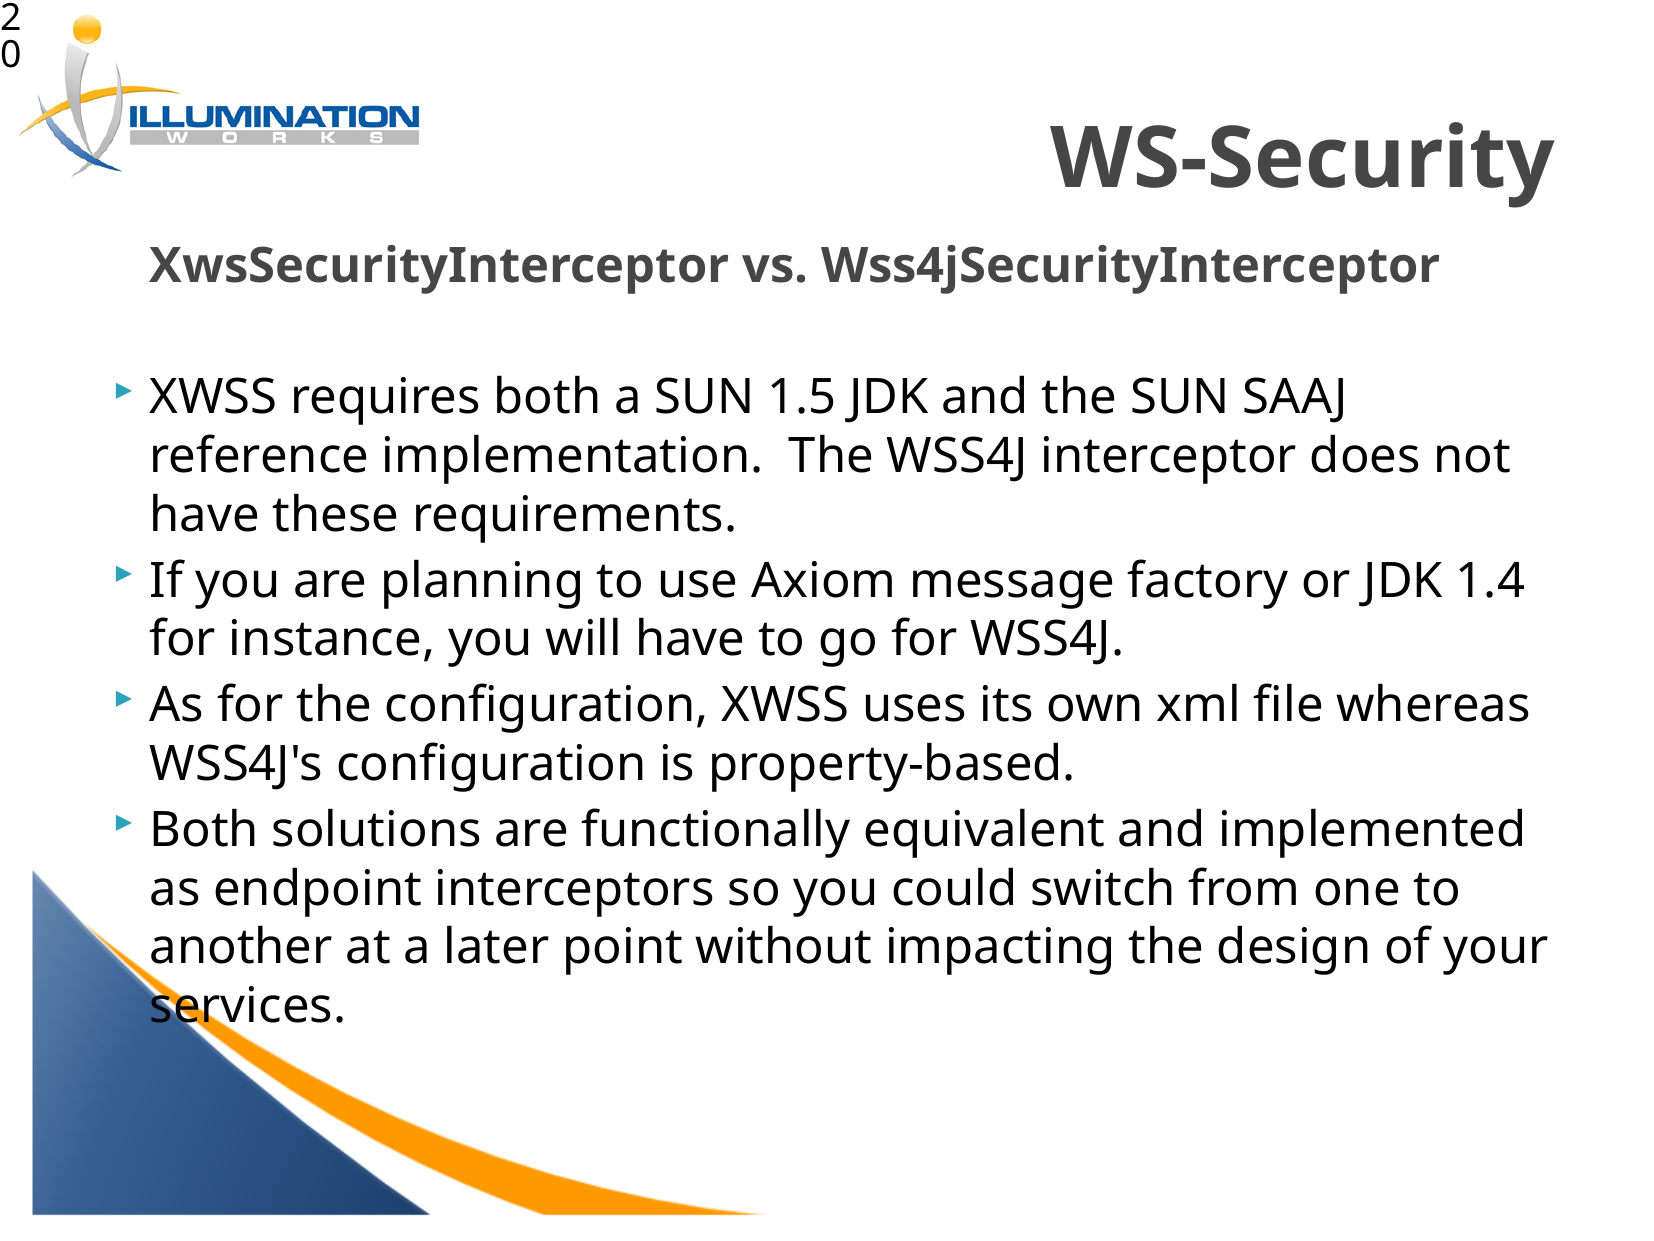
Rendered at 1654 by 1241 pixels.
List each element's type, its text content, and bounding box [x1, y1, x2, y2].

list XwsSecurityInterceptor vs. Wss4jSecurityInterceptor XWSS requires both a SUN 1.5 JDK and the SUN SAAJ reference implementation. The WSS4J interceptor does not have these requirements. If you are planning to use Axiom message factory or JDK 1.4 for instance, you will have to go for WSS4J. As for the configuration, XWSS uses its own xml file whereas WSS4J's configuration is property-based. Both solutions are functionally equivalent and implemented as endpoint interceptors so you could switch from one to another at a later point without impacting the design of your services. [82, 257, 1571, 1045]
picture [0, 0, 435, 193]
title WS-Security [82, 49, 1571, 257]
picture [21, 839, 767, 1221]
